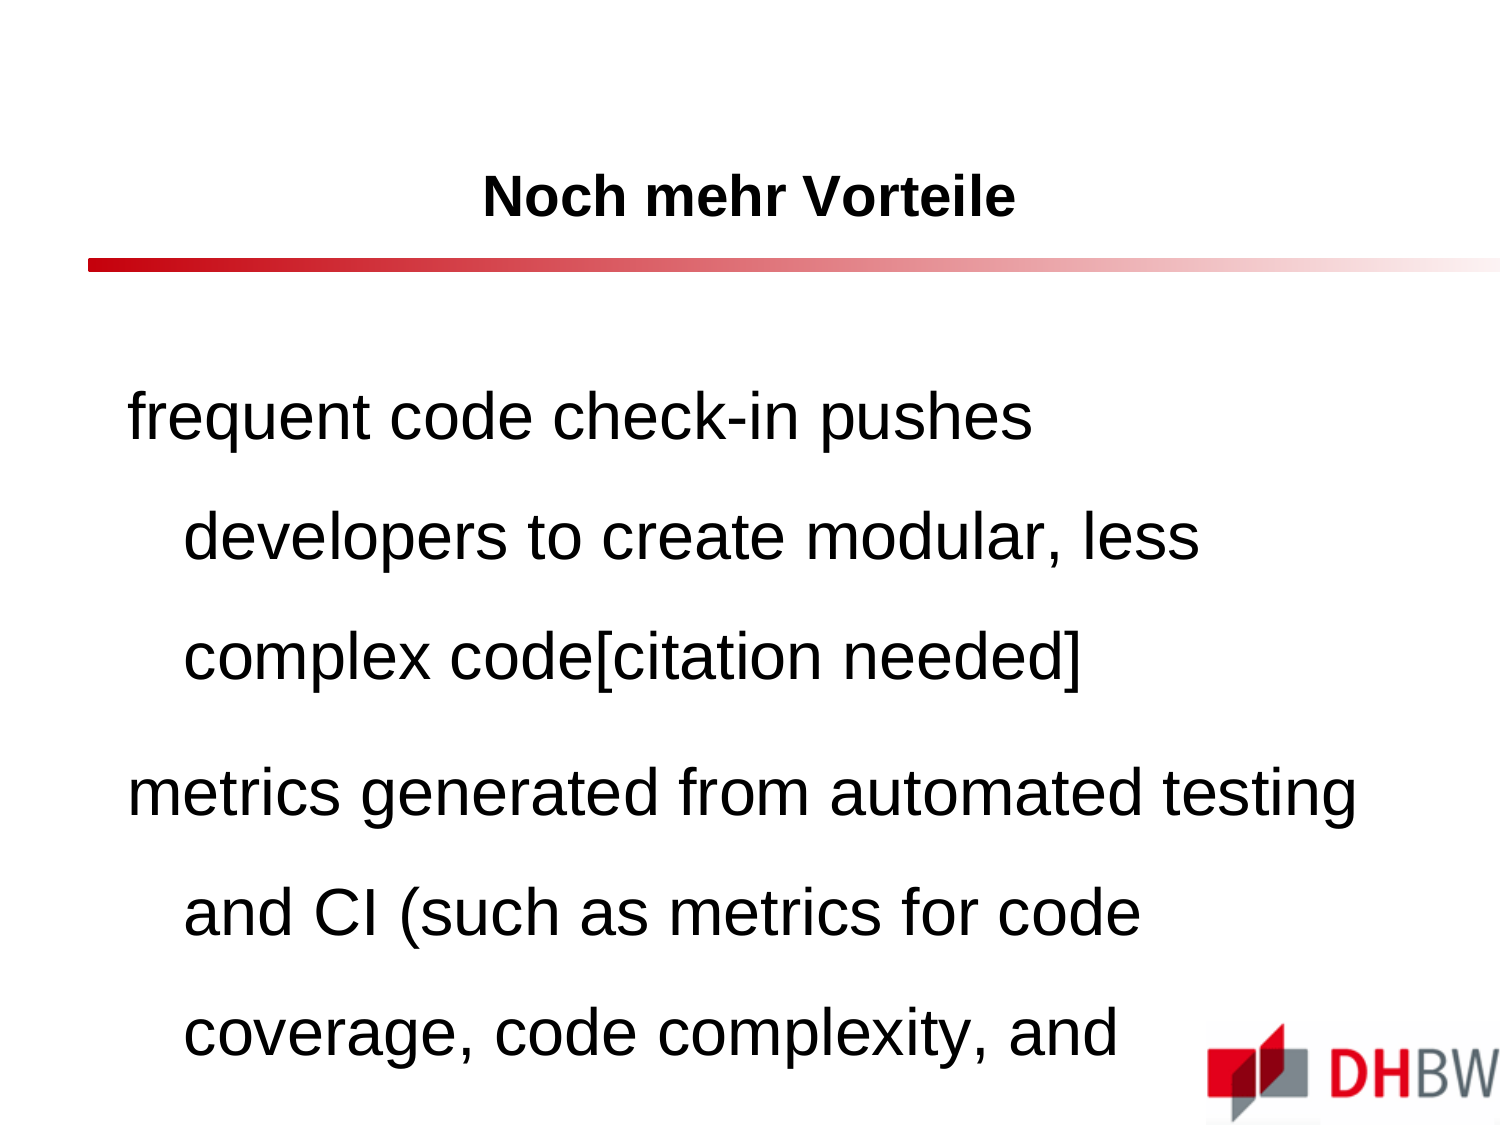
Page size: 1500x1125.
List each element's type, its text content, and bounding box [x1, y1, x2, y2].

title Noch mehr Vorteile [112, 20, 1388, 324]
list frequent code check-in pushes developers to create modular, less complex code[citation needed] metrics generated from automated testing and CI (such as metrics for code coverage, code complexity, and features complete) focus developers on developing functional, quality code, and help develop momentum in a team [112, 324, 1388, 1125]
picture [1388, 1021, 1500, 1125]
